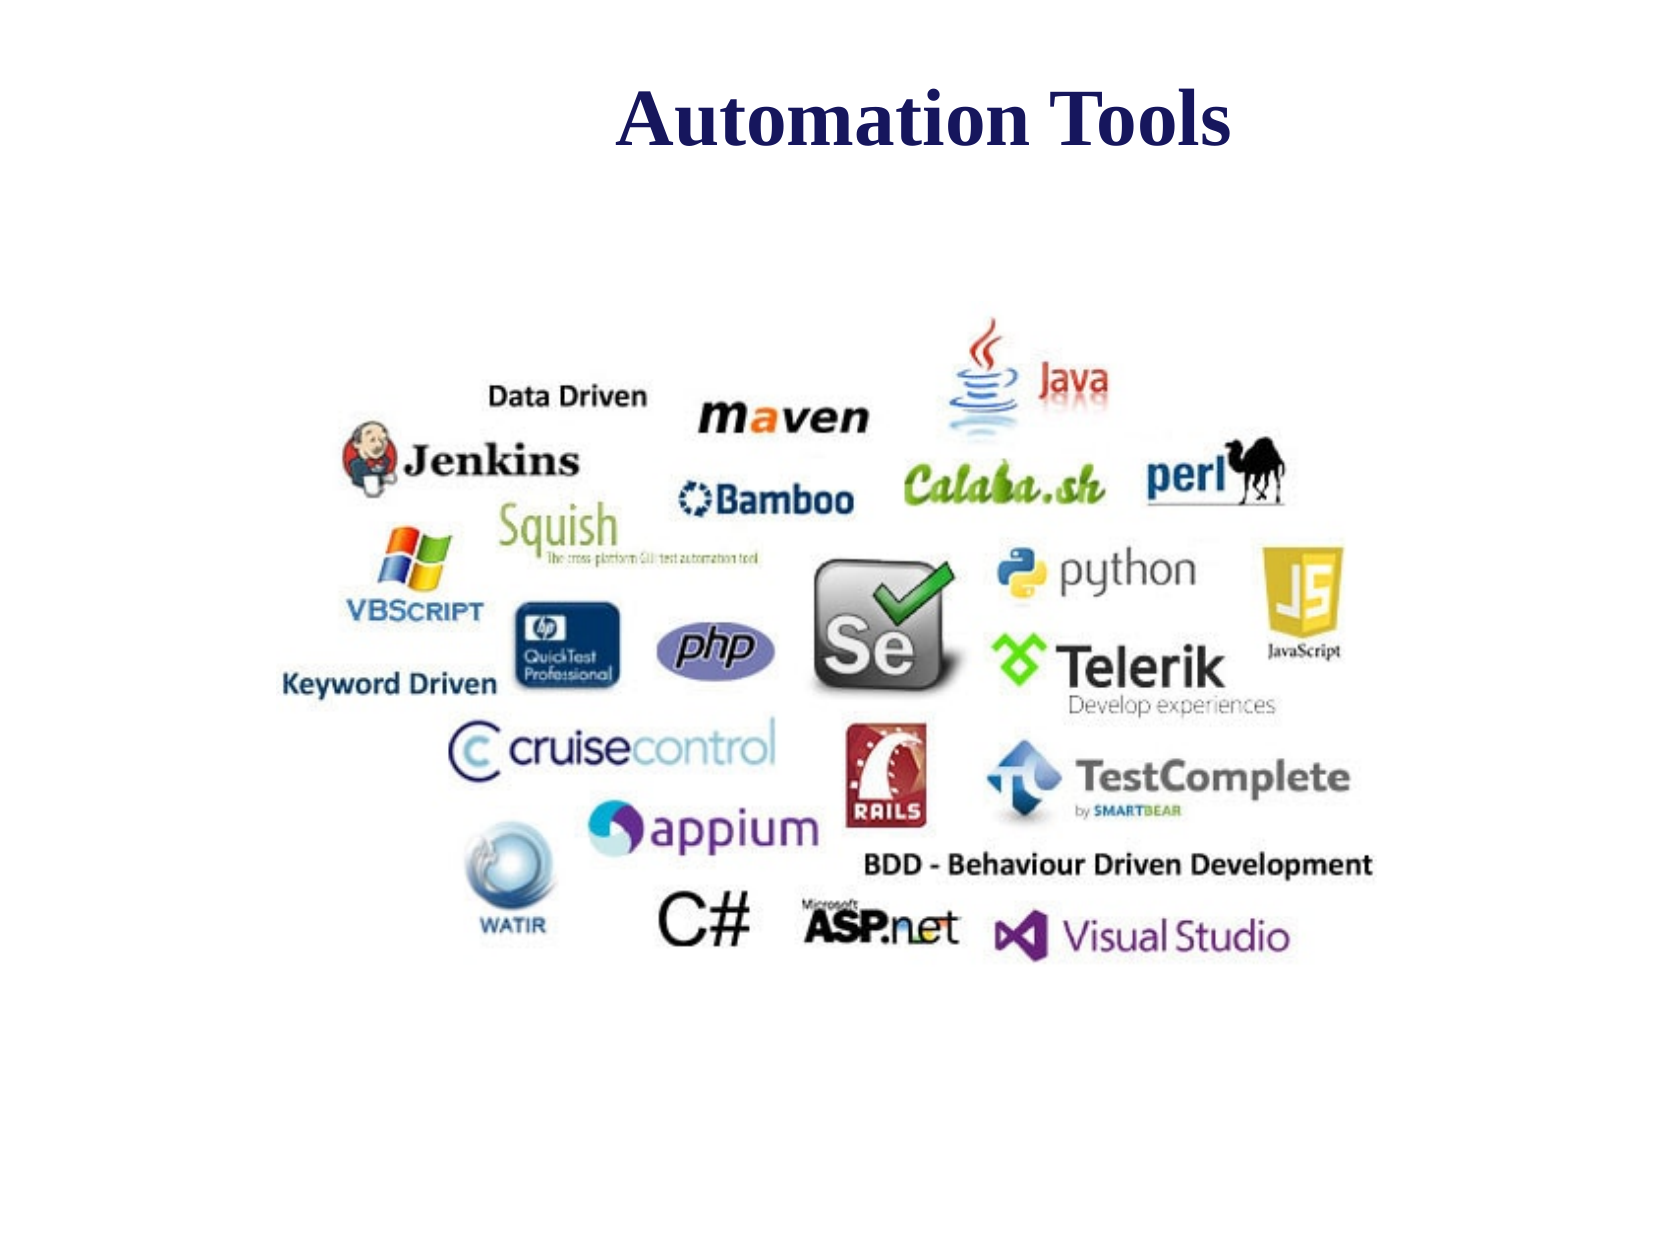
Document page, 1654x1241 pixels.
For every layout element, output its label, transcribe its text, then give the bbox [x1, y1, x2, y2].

picture [276, 301, 1377, 996]
text_box [89, 207, 1578, 1158]
text_box Automation Tools [276, 49, 1571, 183]
